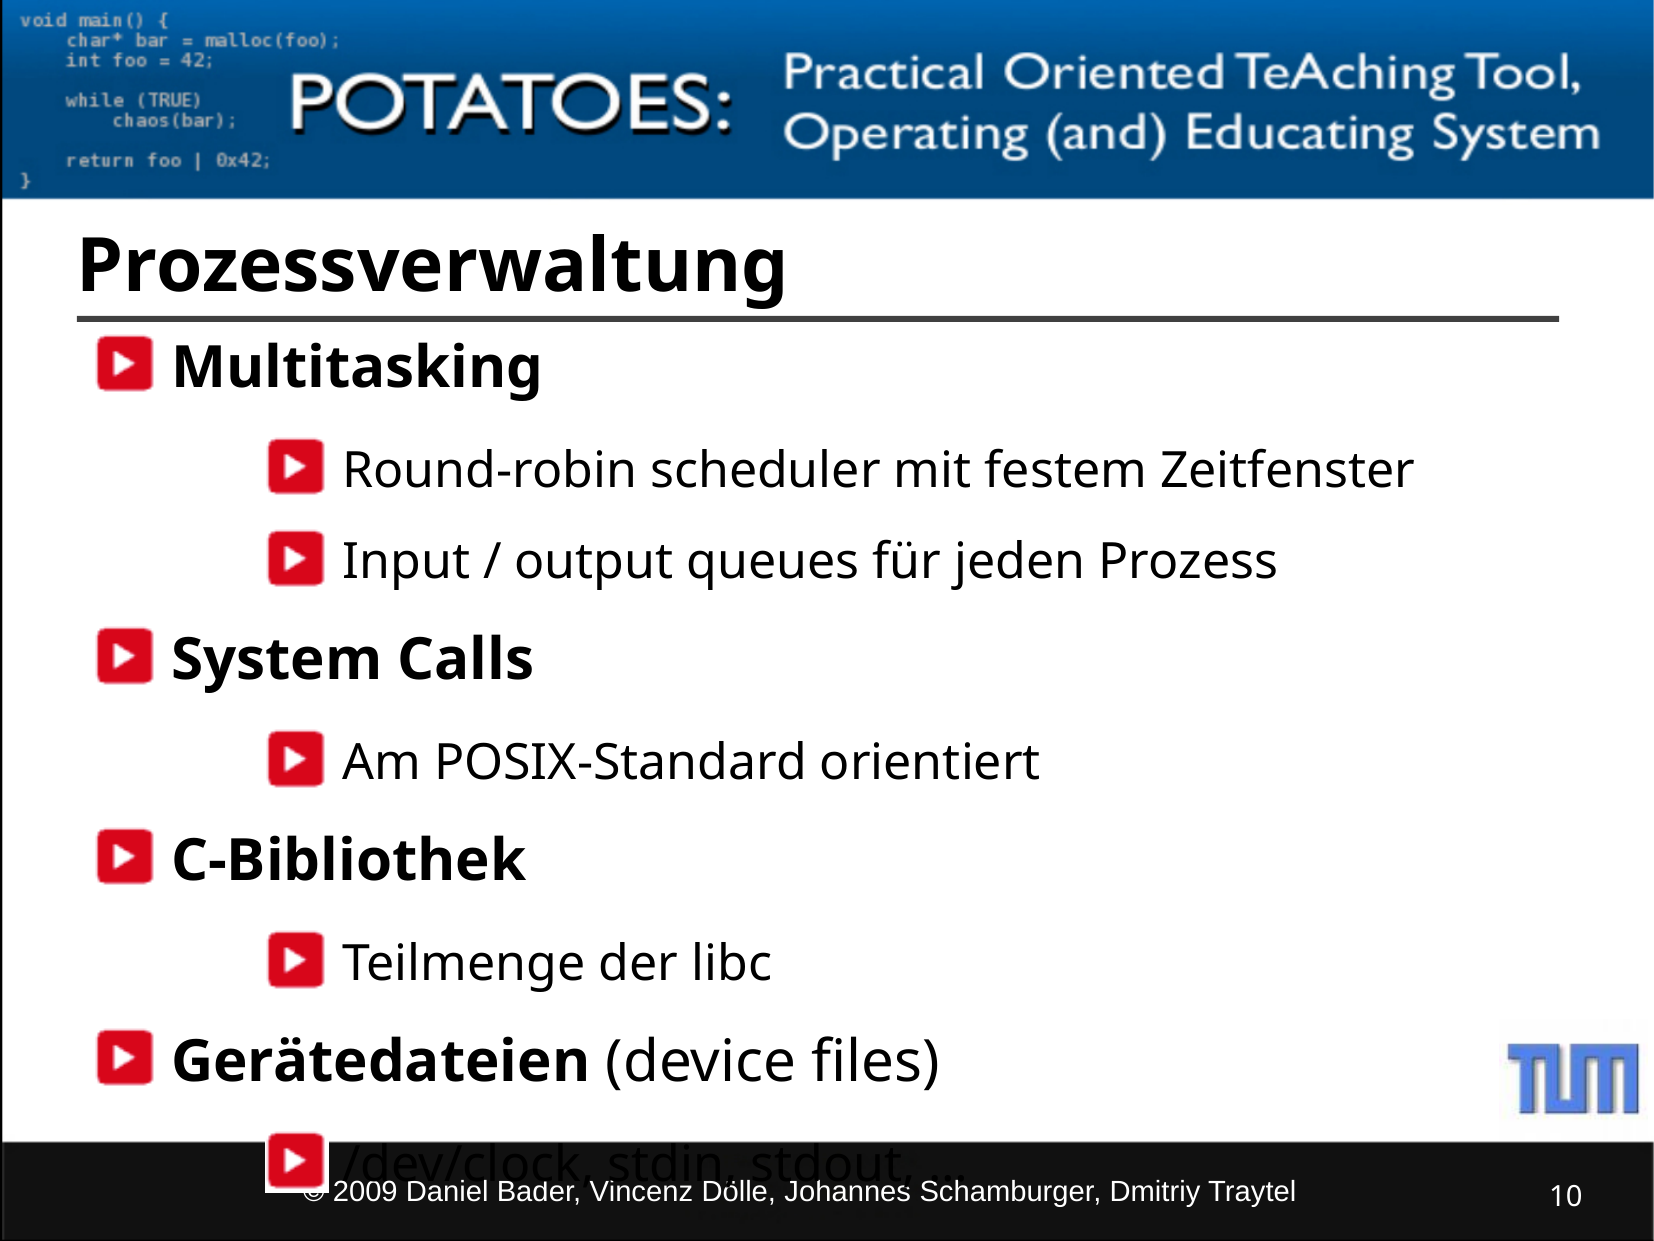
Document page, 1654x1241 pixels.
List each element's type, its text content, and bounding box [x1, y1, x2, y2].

title Prozessverwaltung [76, 219, 1565, 307]
picture [0, 0, 1654, 1241]
list Multitasking Round-robin scheduler mit festem Zeitfenster Input / output queues für jeden Prozess System Calls Am POSIX-Standard orientiert C-Bibliothek Teilmenge der libc Gerätedateien (device files) /dev/clock, stdin, stdout, … [76, 324, 1565, 1142]
